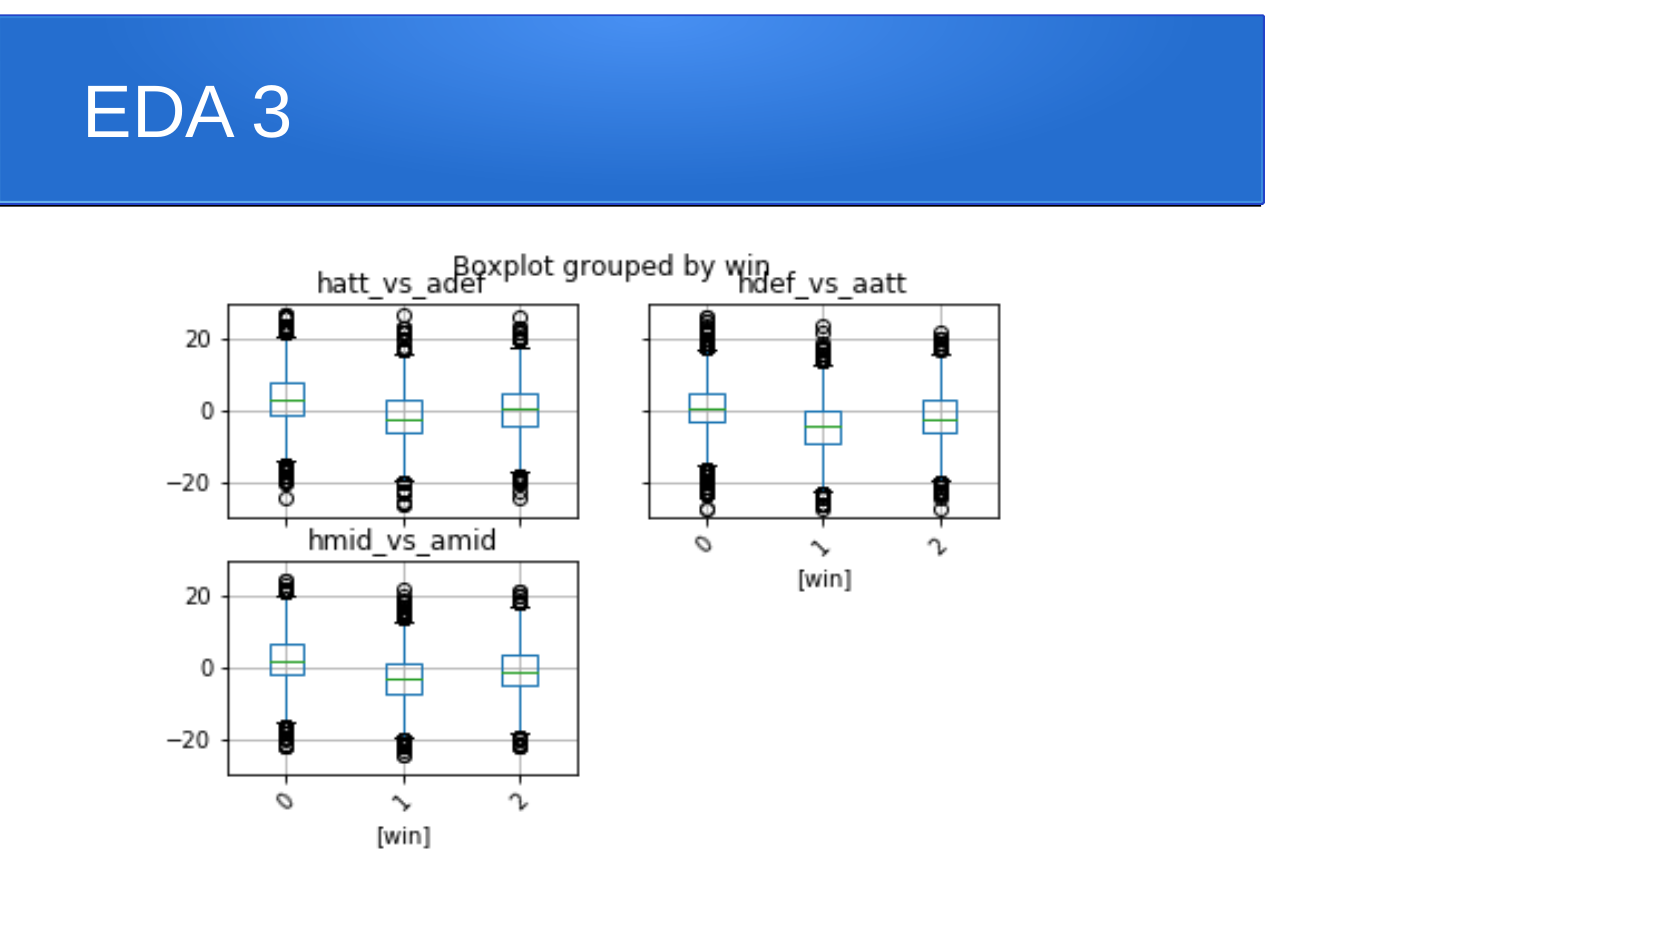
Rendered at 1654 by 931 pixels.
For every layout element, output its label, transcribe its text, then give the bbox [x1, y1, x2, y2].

picture [150, 239, 1021, 862]
title EDA 3 [82, 35, 1235, 189]
